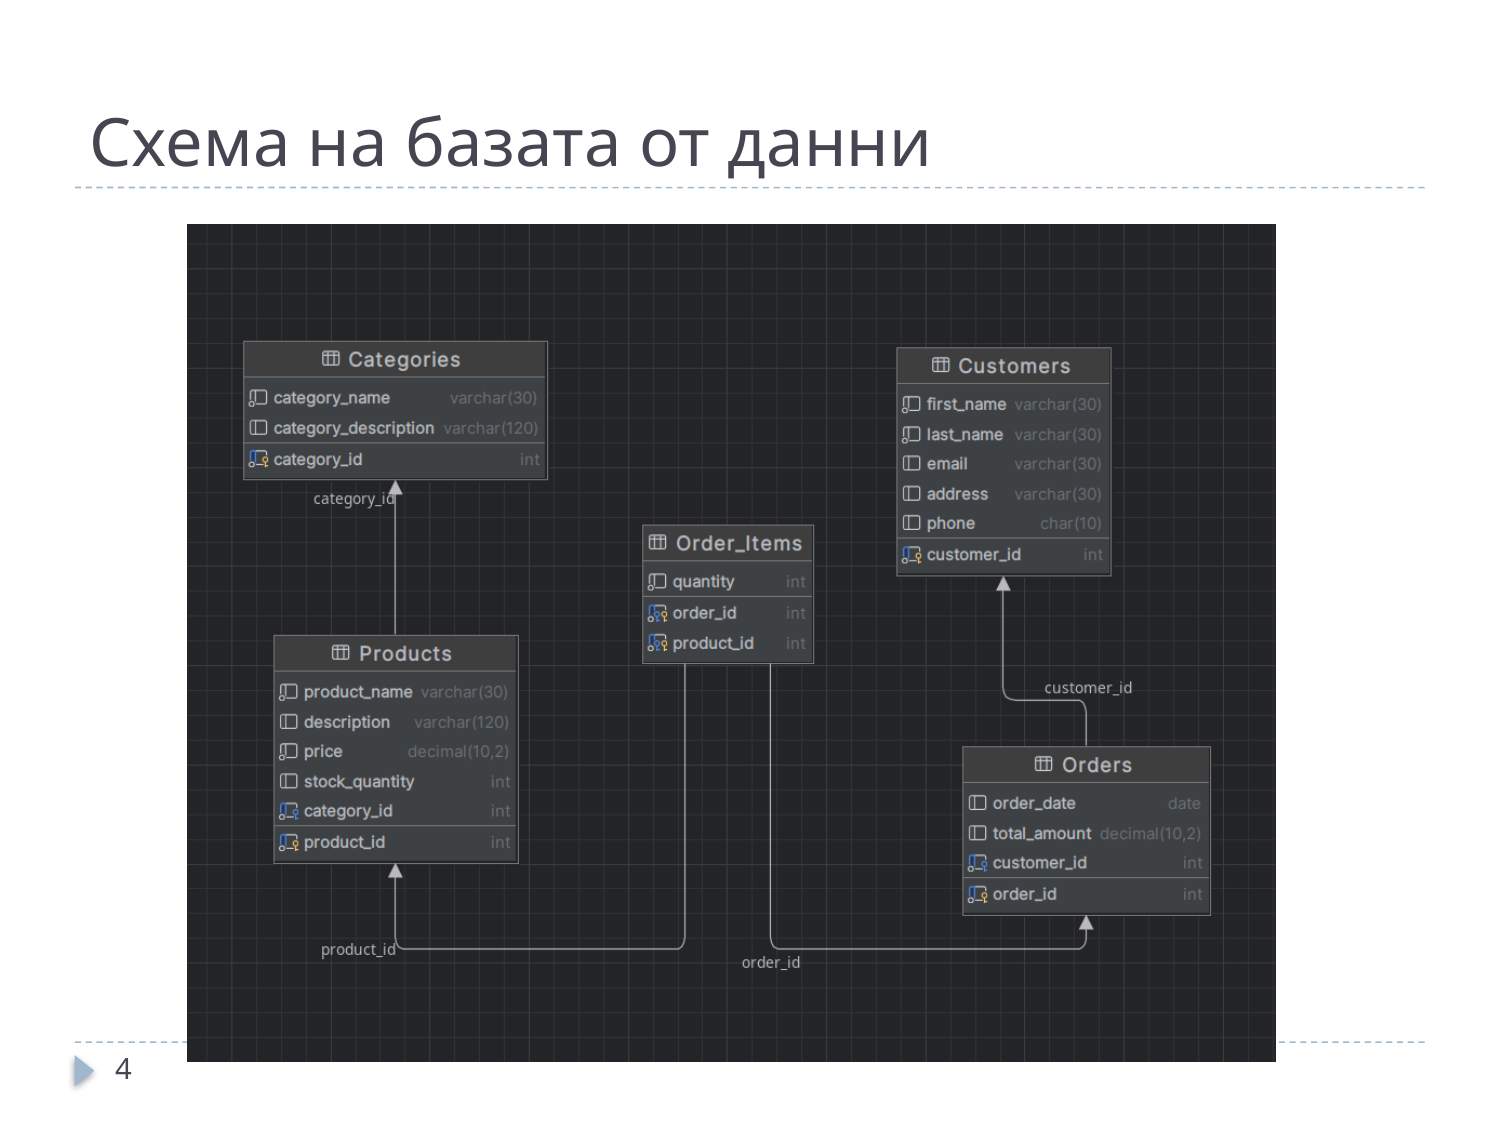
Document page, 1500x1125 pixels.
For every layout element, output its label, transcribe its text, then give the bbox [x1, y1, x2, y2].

title Схема на базата от данни [75, 24, 1425, 188]
picture [187, 224, 1276, 1062]
